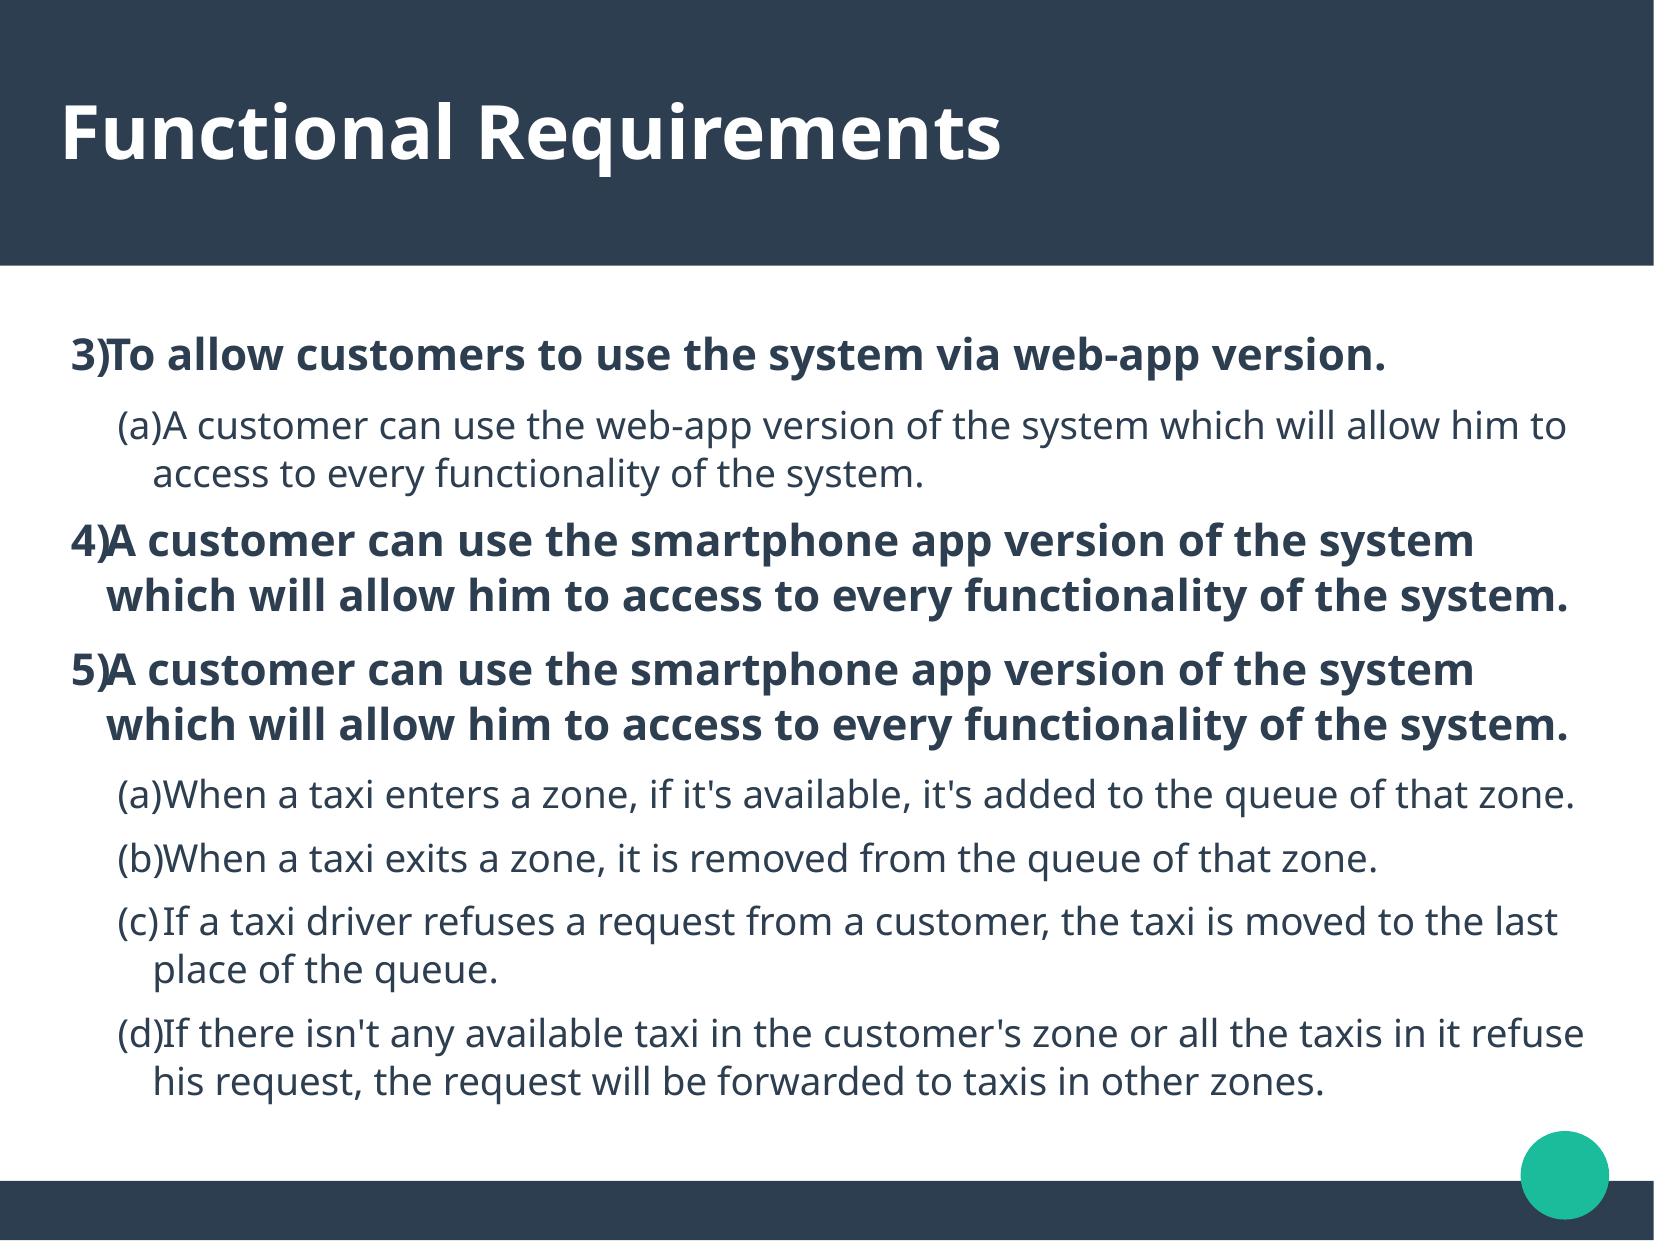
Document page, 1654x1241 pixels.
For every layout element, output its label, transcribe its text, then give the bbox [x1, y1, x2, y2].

list To allow customers to use the system via web-app version. A customer can use the web-app version of the system which will allow him to access to every functionality of the system. A customer can use the smartphone app version of the system which will allow him to access to every functionality of the system. A customer can use the smartphone app version of the system which will allow him to access to every functionality of the system. When a taxi enters a zone, if it's available, it's added to the queue of that zone. When a taxi exits a zone, it is removed from the queue of that zone. If a taxi driver refuses a request from a customer, the taxi is moved to the last place of the queue. If there isn't any available taxi in the customer's zone or all the taxis in it refuse his request, the request will be forwarded to taxis in other zones. [59, 324, 1595, 1152]
title Functional Requirements [59, 49, 1595, 207]
